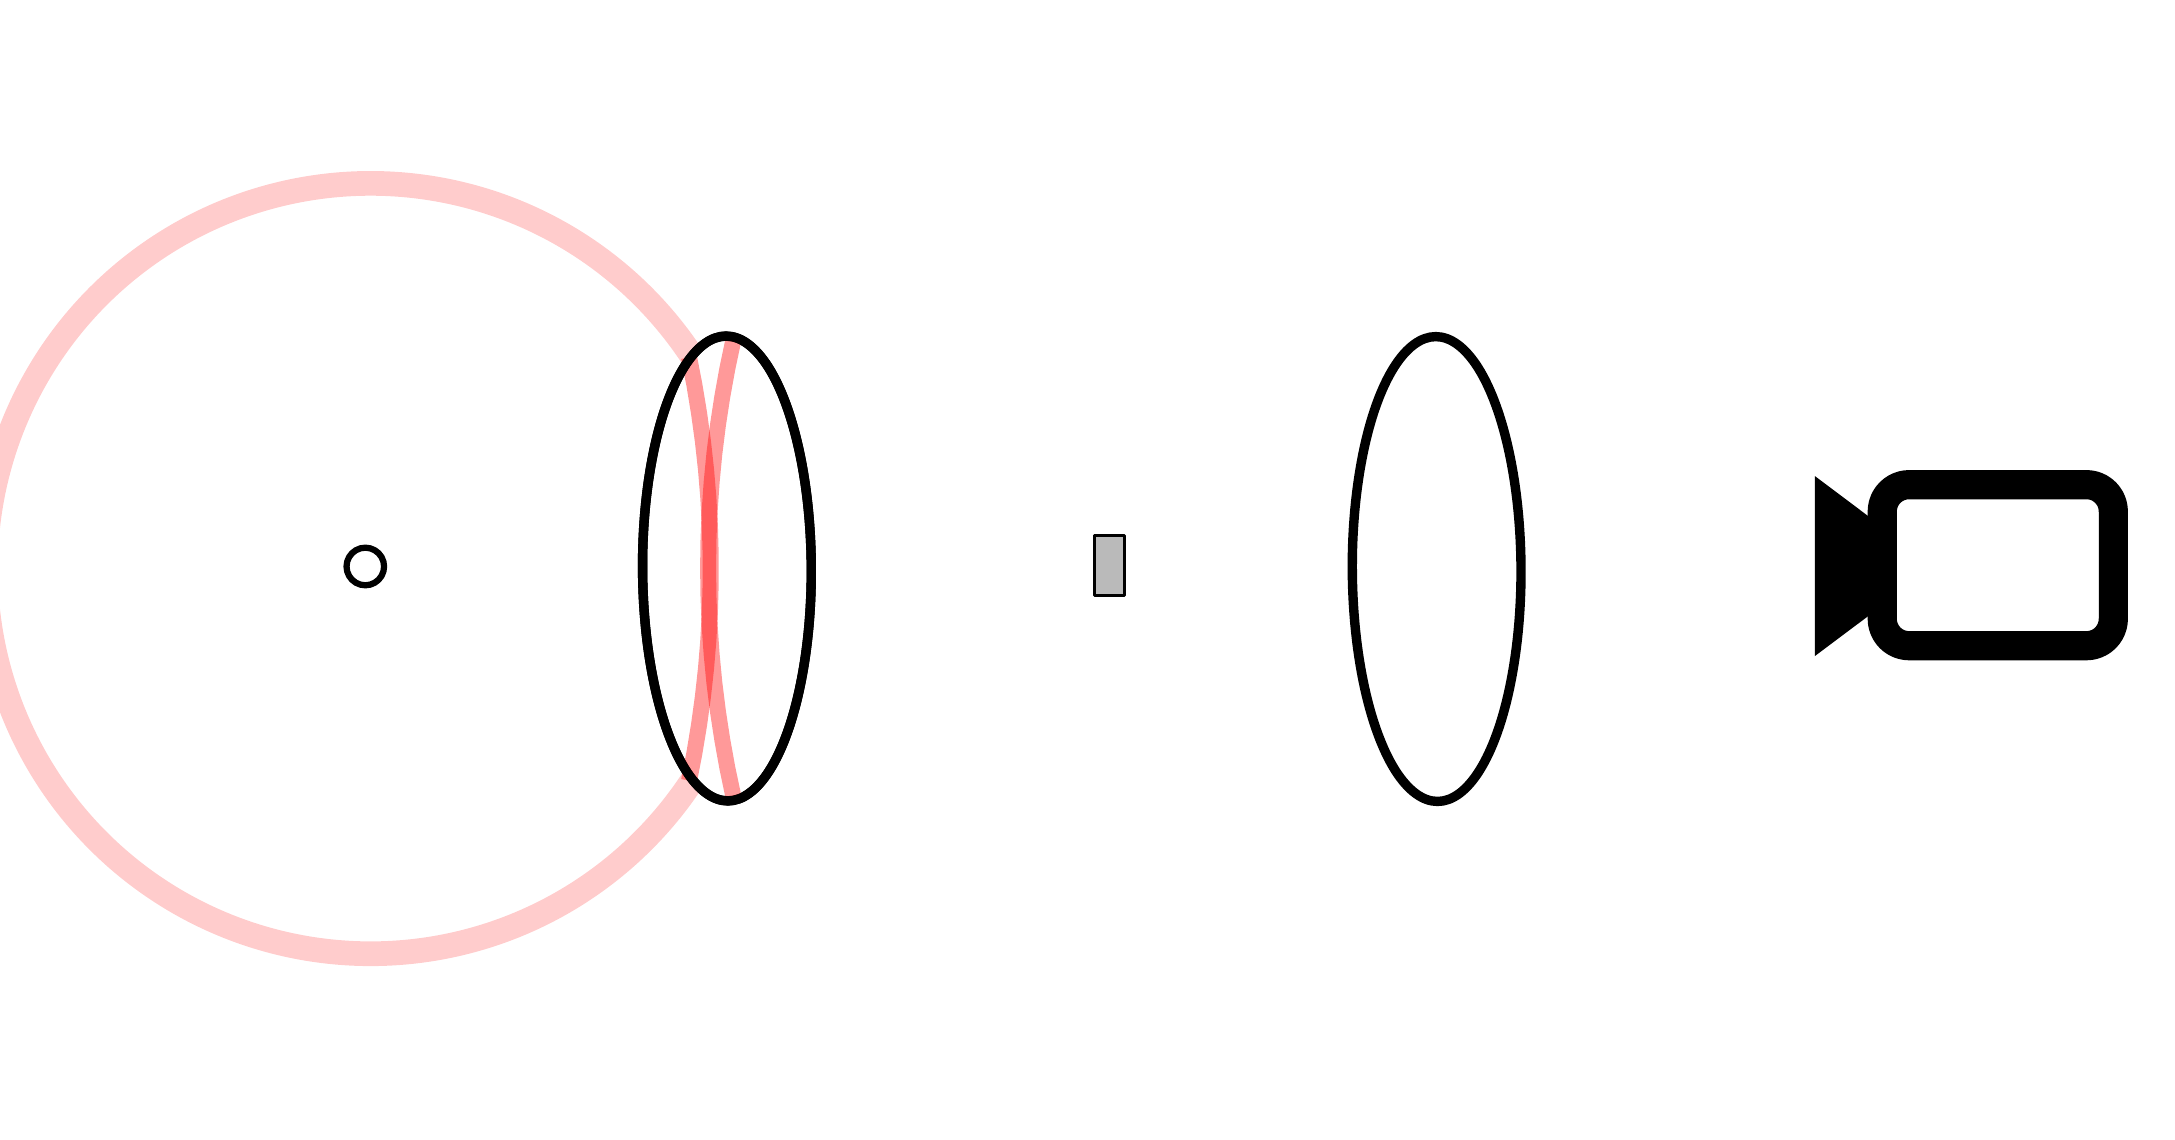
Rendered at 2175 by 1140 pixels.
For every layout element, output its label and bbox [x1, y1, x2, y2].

text_box [0, 171, 698, 528]
text_box [648, 341, 806, 796]
text_box [1814, 476, 1875, 657]
text_box [0, 609, 699, 967]
text_box [1094, 535, 1125, 596]
text_box [1882, 484, 2114, 646]
text_box [1352, 336, 1522, 802]
